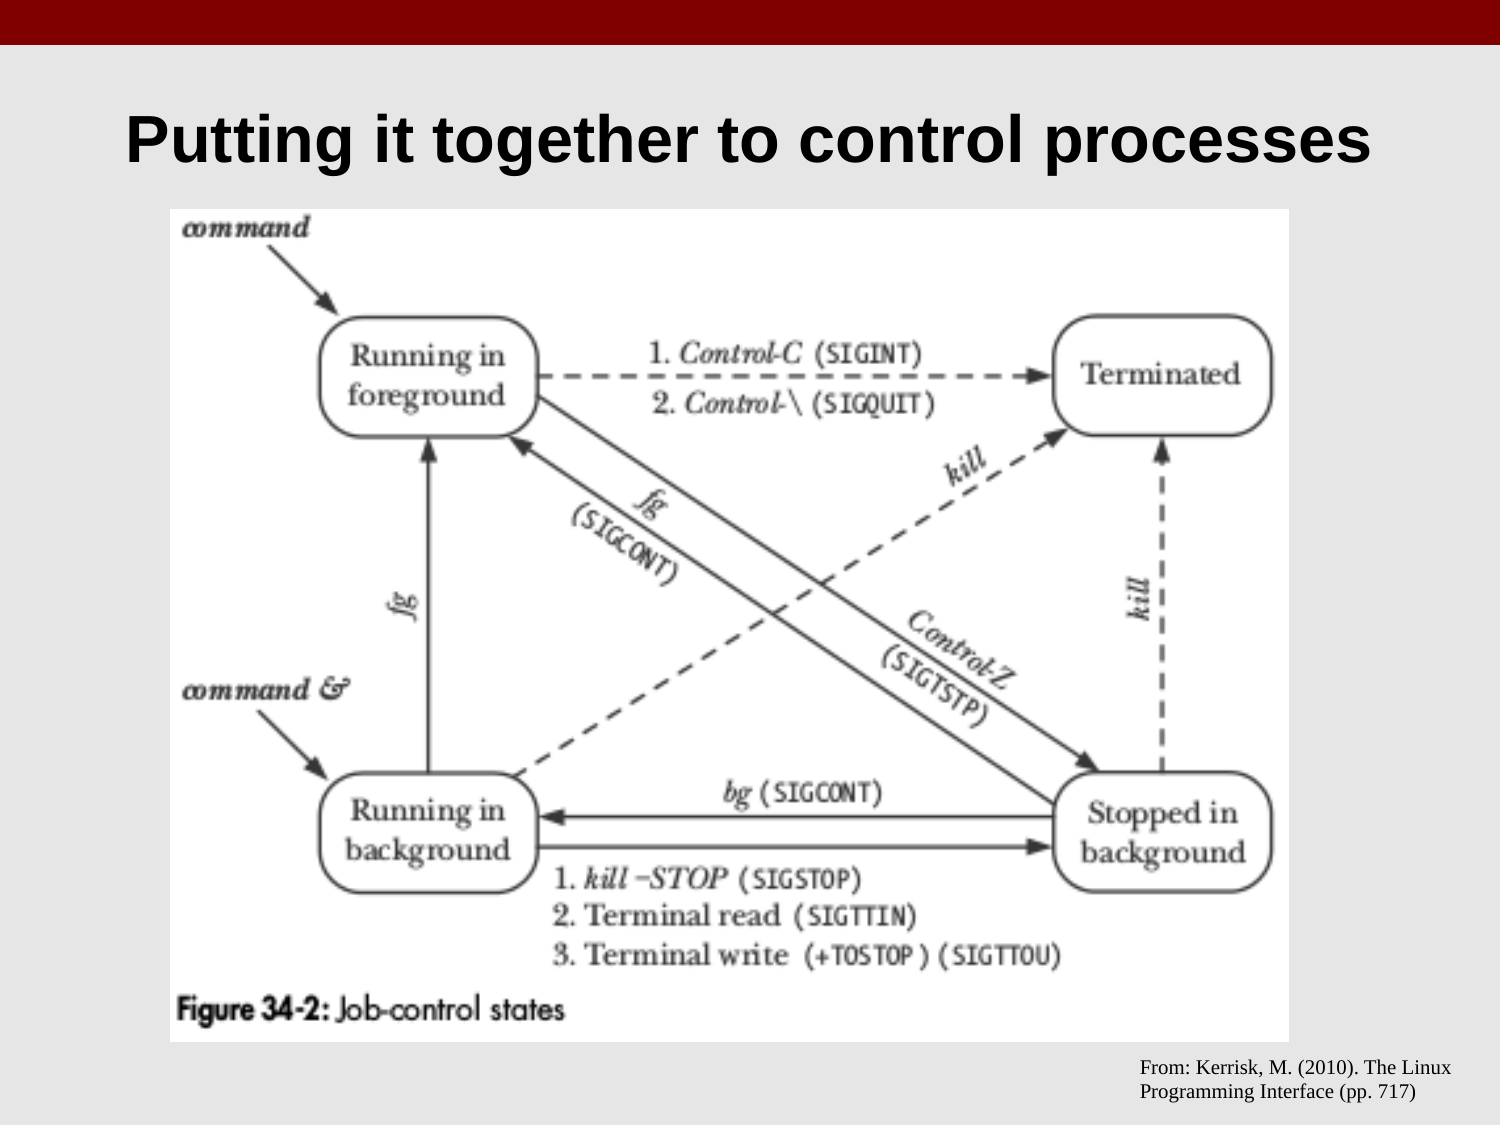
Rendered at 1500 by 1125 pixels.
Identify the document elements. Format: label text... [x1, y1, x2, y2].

picture [170, 209, 1289, 1042]
title Putting it together to control processes [75, 45, 1425, 234]
text_box From: Kerrisk, M. (2010). The Linux Programming Interface (pp. 717) [1125, 1049, 1486, 1111]
